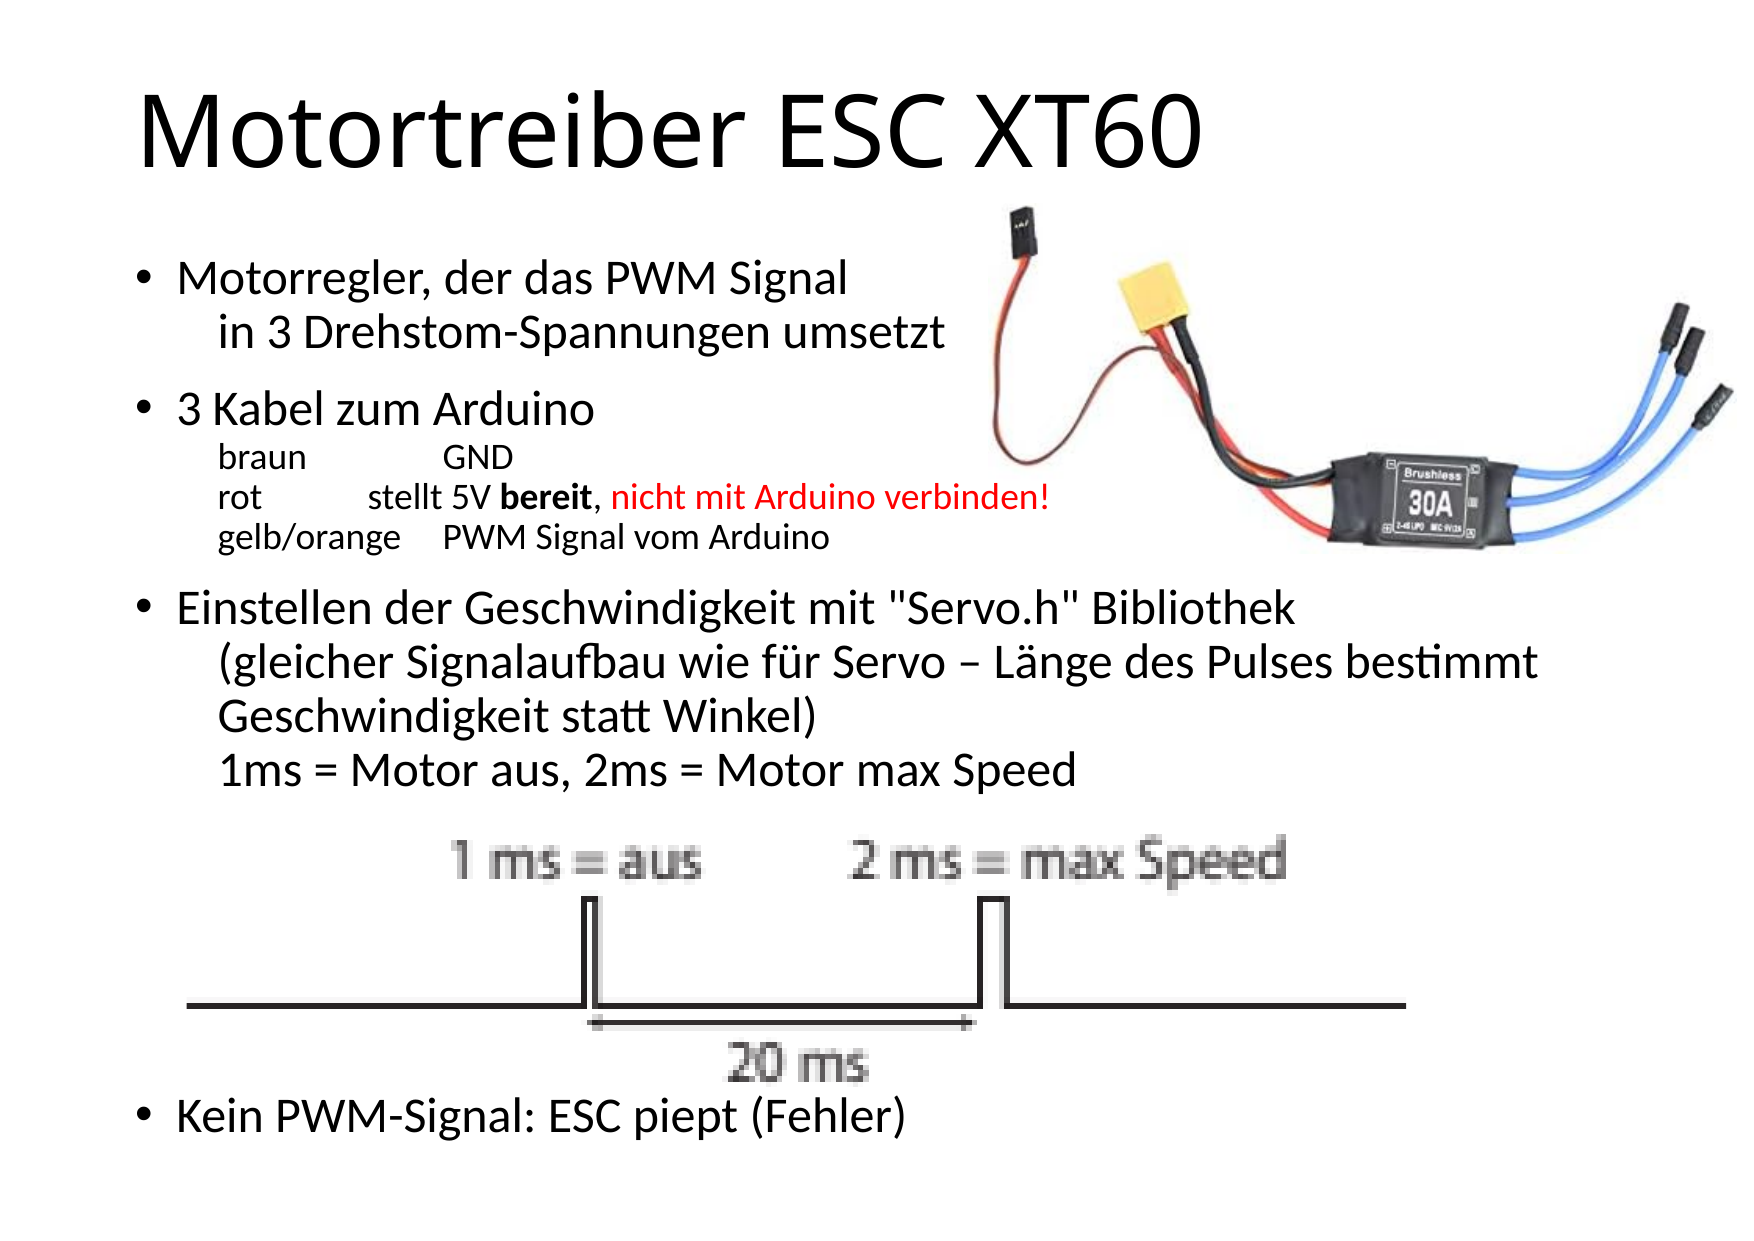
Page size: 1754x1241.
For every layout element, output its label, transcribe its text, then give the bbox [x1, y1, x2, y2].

title Motortreiber ESC XT60 [120, 66, 1634, 204]
list Motorregler, der das PWM Signal in 3 Drehstom-Spannungen umsetzt 3 Kabel zum Arduino braun GND rot stellt 5V bereit, nicht mit Arduino verbinden! gelb/orange PWM Signal vom Arduino Einstellen der Geschwindigkeit mit "Servo.h" Bibliothek (gleicher Signalaufbau wie für Servo – Länge des Pulses bestimmt Geschwindigkeit statt Winkel) 1ms = Motor aus, 2ms = Motor max Speed Kein PWM-Signal: ESC piept (Fehler) [119, 244, 1698, 1175]
picture [186, 829, 1407, 1088]
picture [988, 203, 1737, 554]
